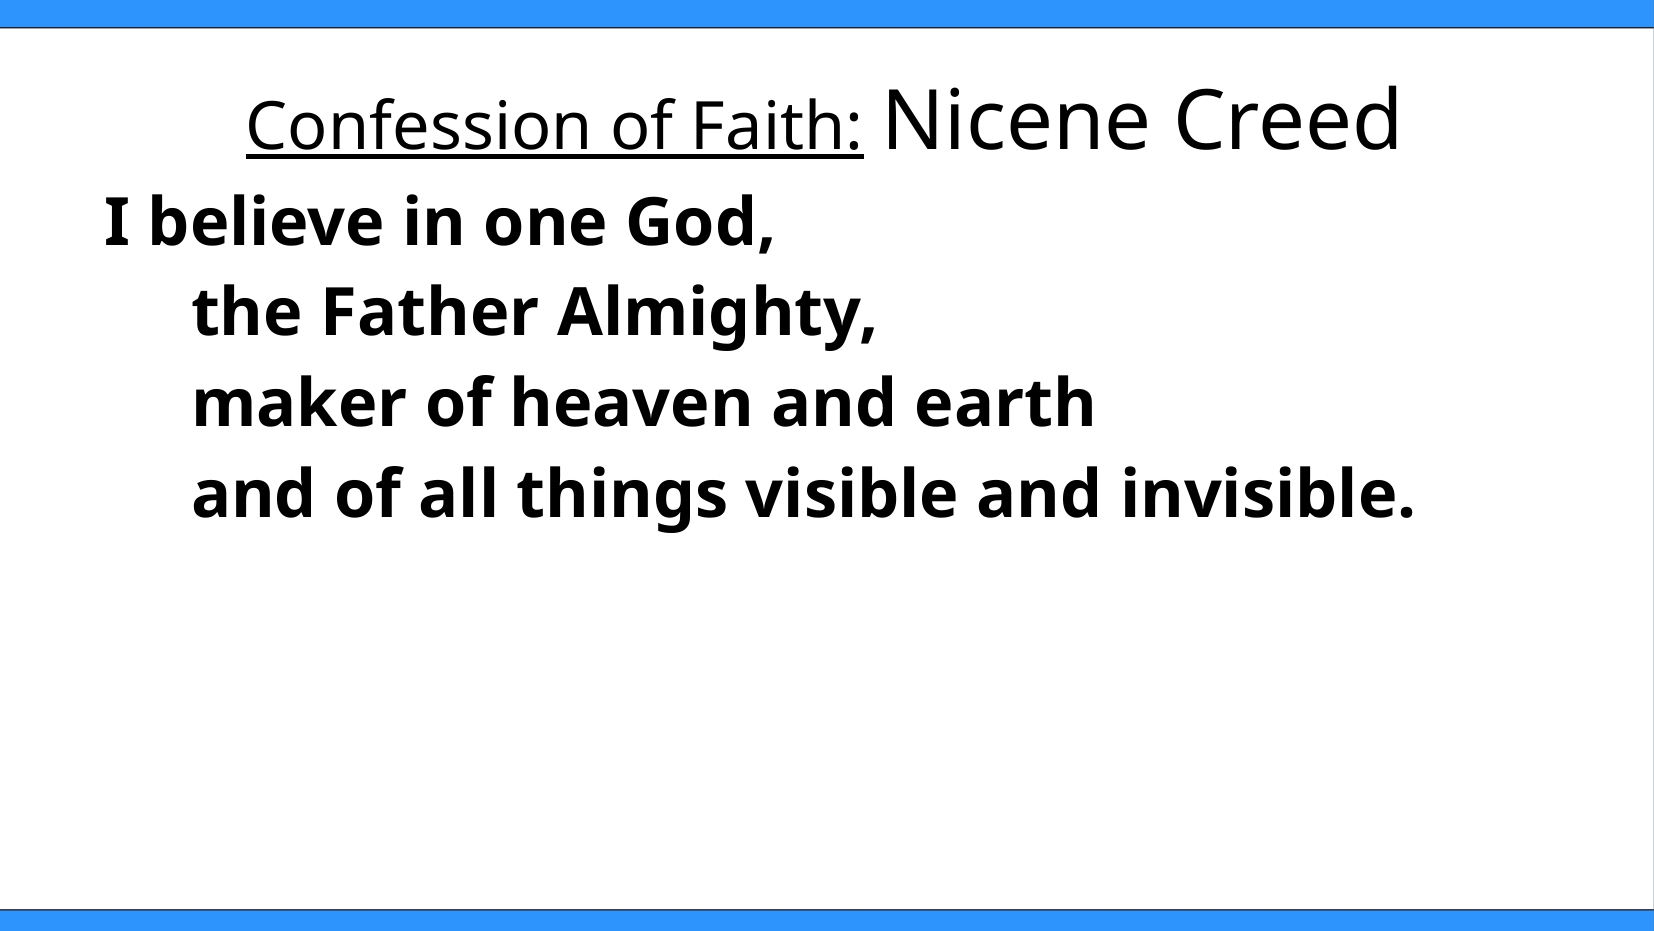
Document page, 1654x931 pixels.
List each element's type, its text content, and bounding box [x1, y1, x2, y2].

picture [0, 0, 1654, 931]
text_box Confession of Faith: Nicene Creed I believe in one God, the Father Almighty, maker of heaven and earth and of all things visible and invisible. [90, 52, 1561, 654]
